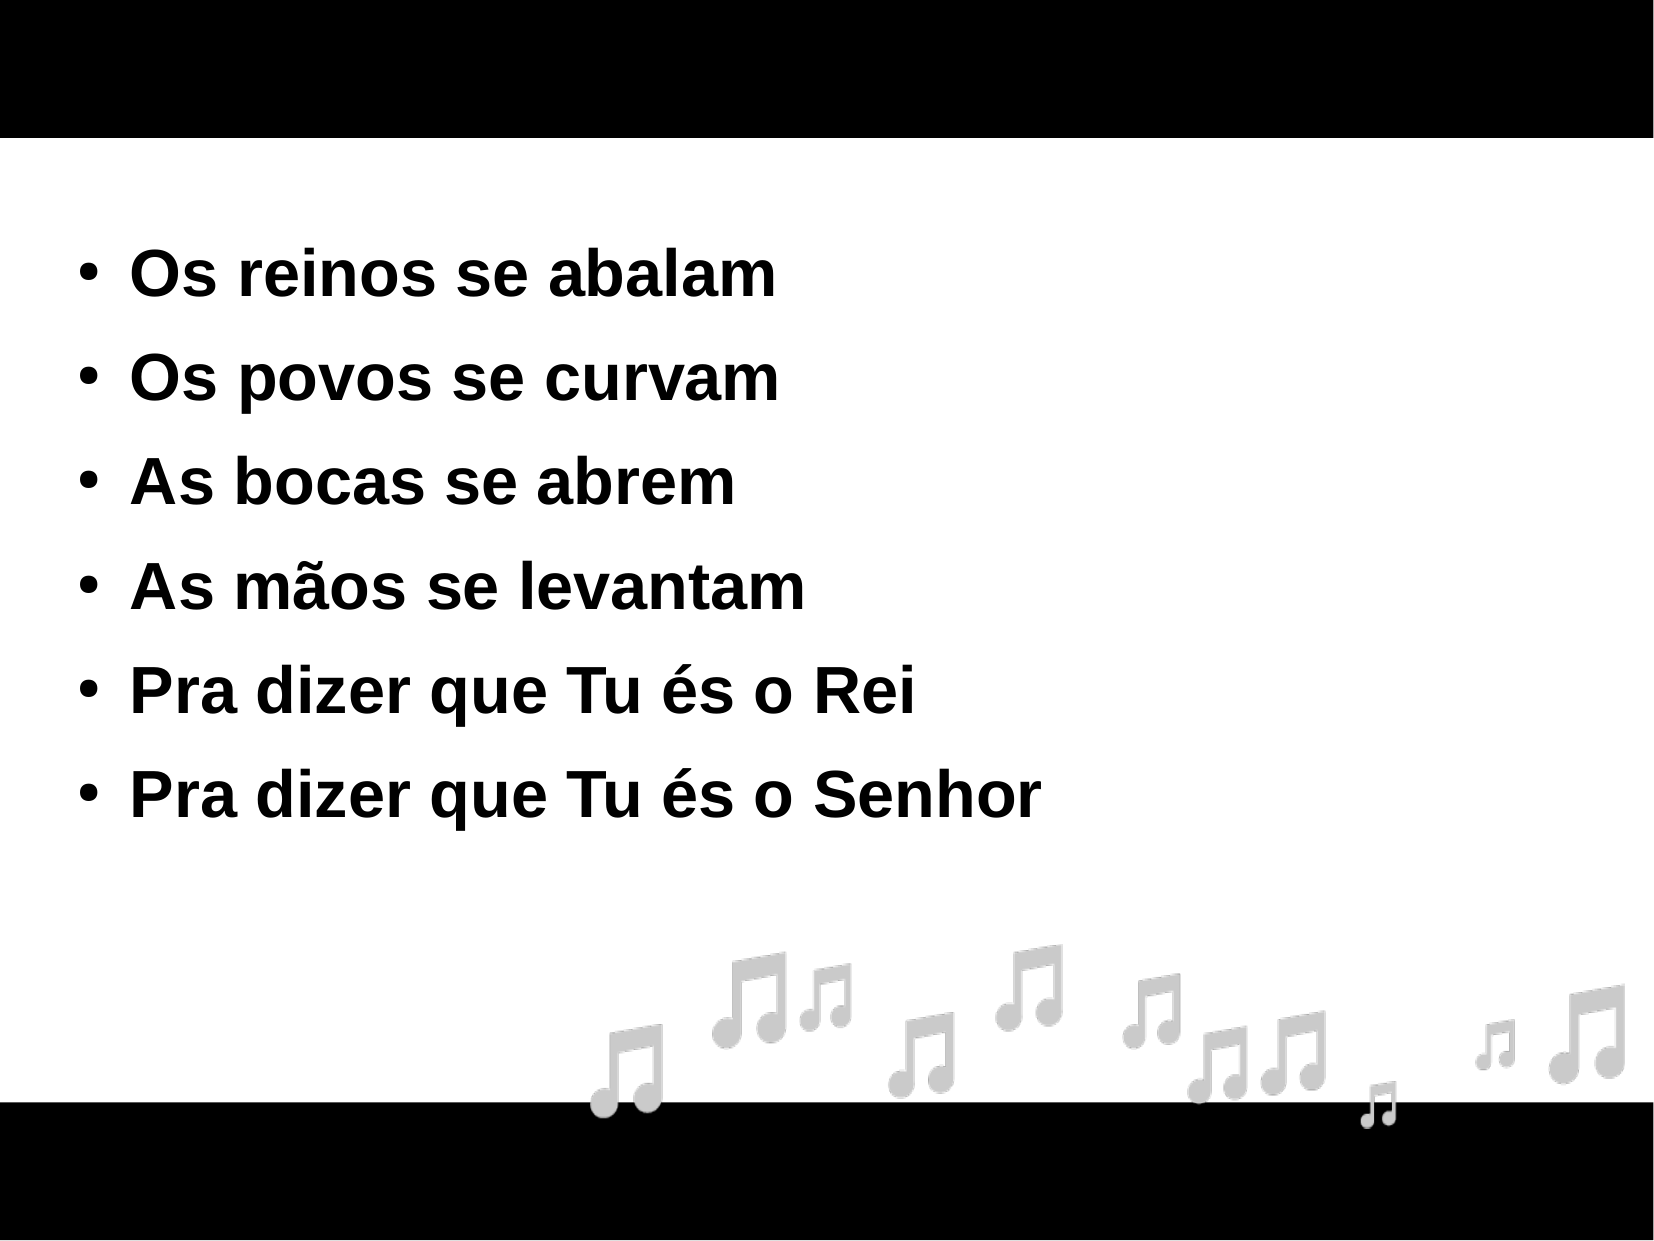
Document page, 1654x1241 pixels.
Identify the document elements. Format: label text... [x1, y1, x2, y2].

list Os reinos se abalam Os povos se curvam As bocas se abrem As mãos se levantam Pra dizer que Tu és o Rei Pra dizer que Tu és o Senhor [59, 236, 1595, 1024]
